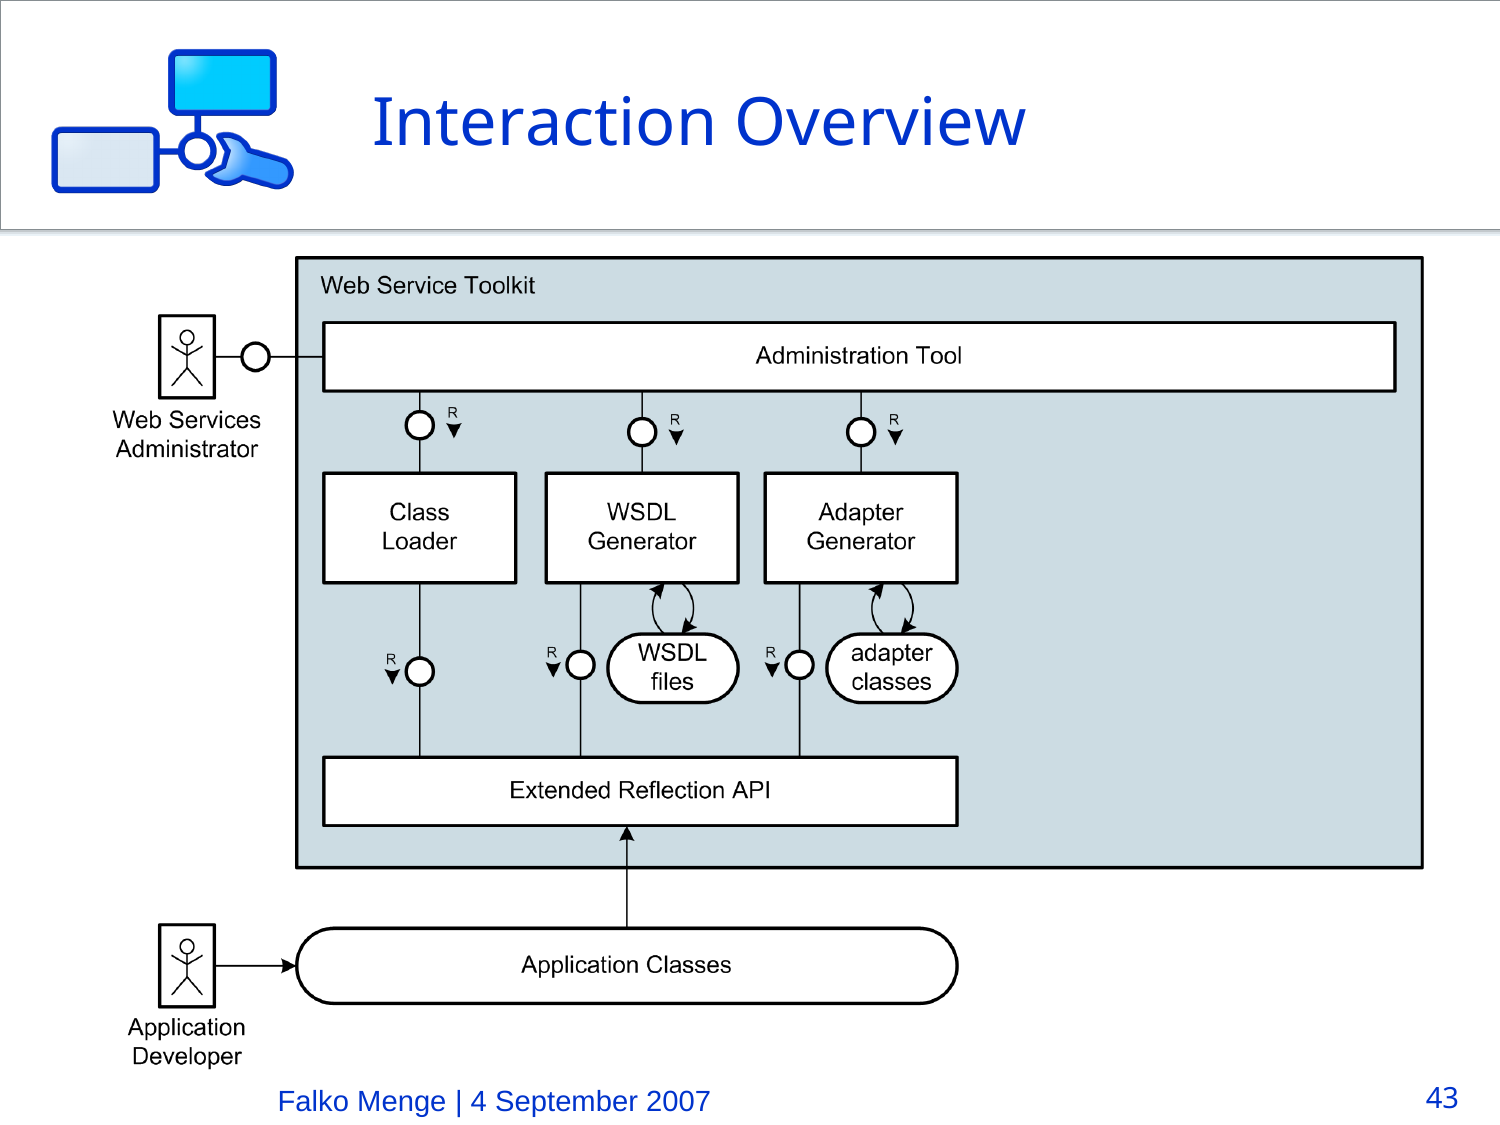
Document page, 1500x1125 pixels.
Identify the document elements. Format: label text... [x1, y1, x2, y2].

picture [0, 230, 1500, 236]
picture [8, 19, 310, 224]
title Interaction Overview [372, 19, 1500, 221]
picture [112, 255, 1424, 1072]
